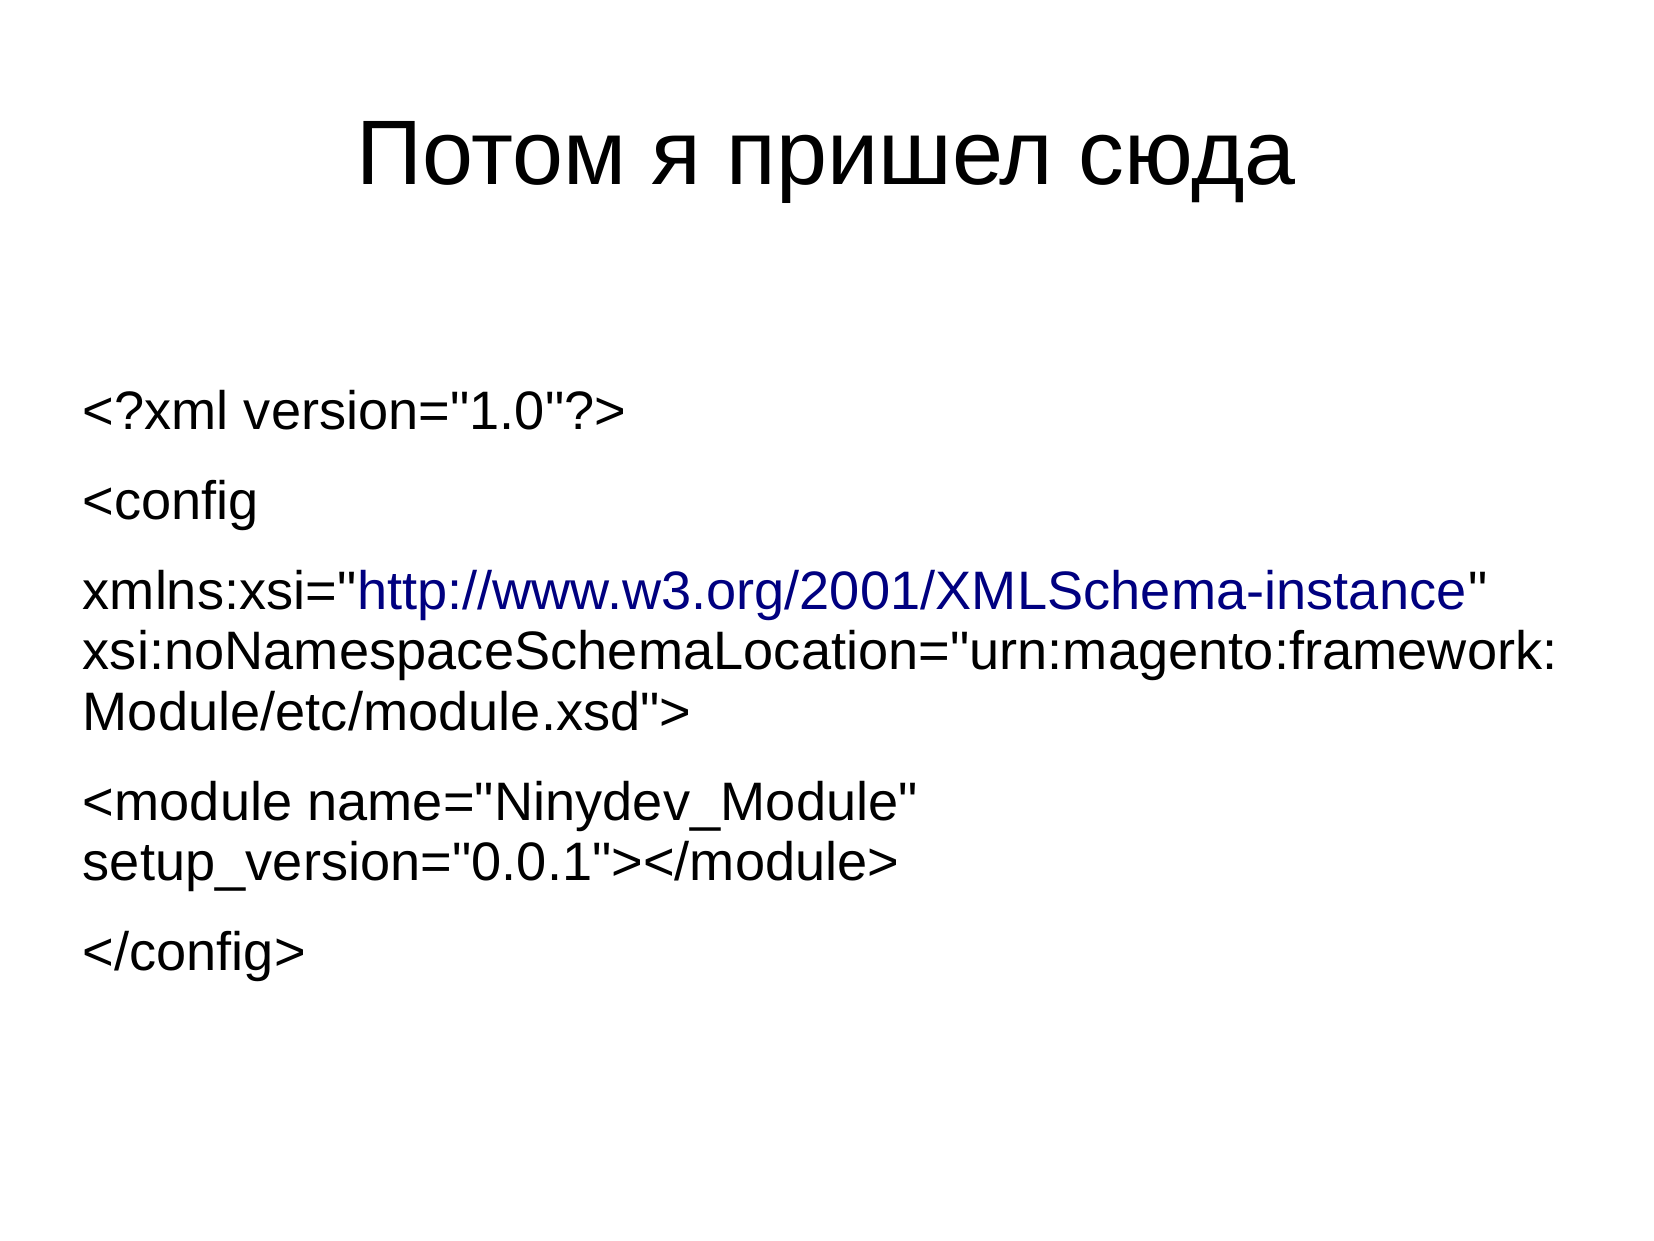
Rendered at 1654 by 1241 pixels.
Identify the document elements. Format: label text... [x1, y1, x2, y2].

title Потом я пришел сюда [82, 49, 1571, 257]
list <?xml version="1.0"?> <config xmlns:xsi="http://www.w3.org/2001/XMLSchema-instance" xsi:noNamespaceSchemaLocation="urn:magento:framework:Module/etc/module.xsd"> <module name="Ninydev_Module" setup_version="0.0.1"></module> </config> [82, 290, 1571, 1109]
